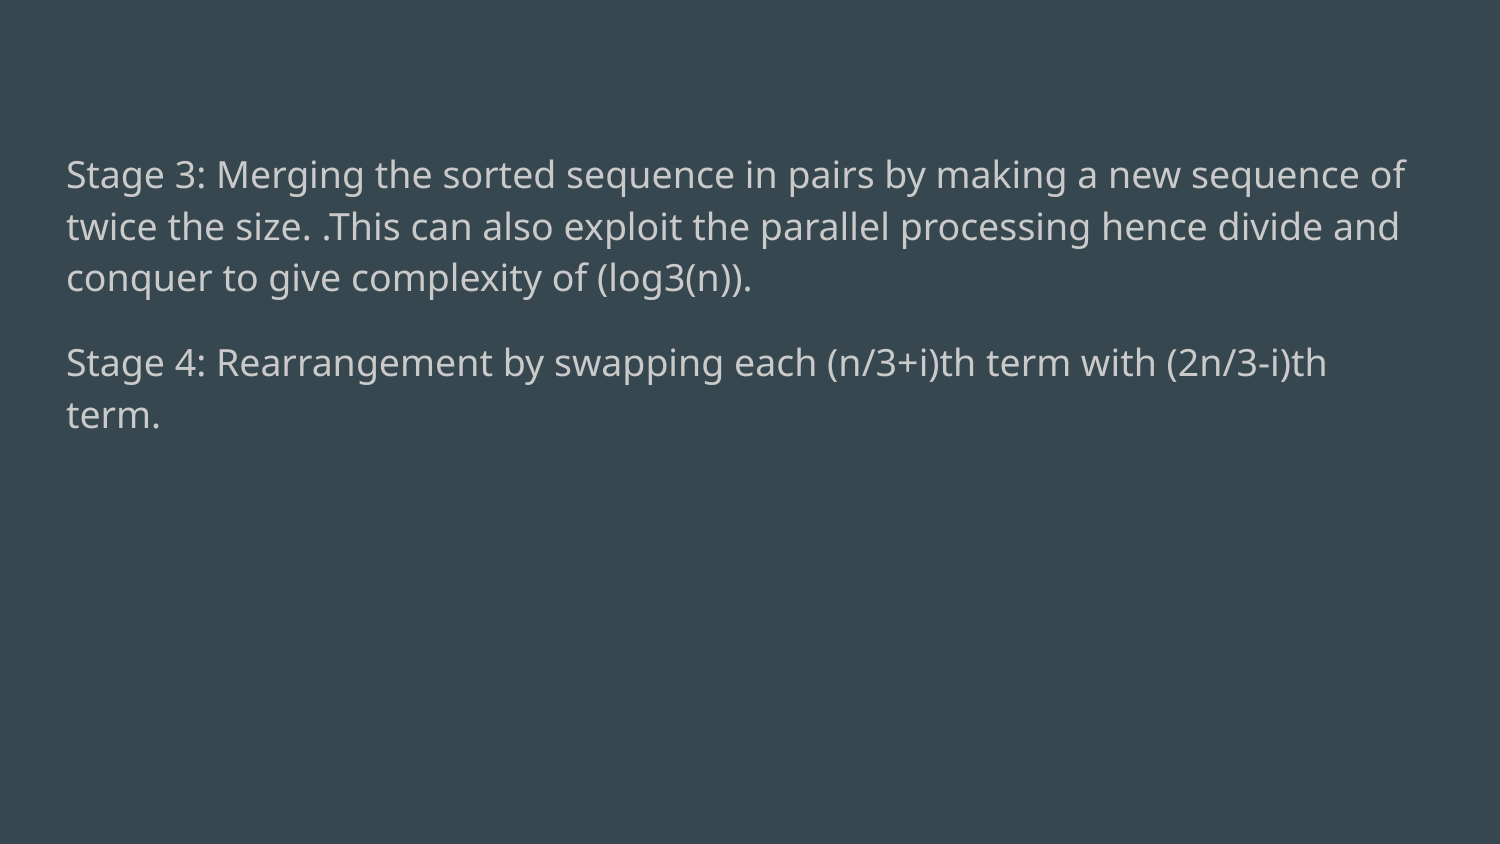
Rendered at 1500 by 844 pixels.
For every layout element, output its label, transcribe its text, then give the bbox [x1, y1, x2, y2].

list Stage 3: Merging the sorted sequence in pairs by making a new sequence of twice the size. .This can also exploit the parallel processing hence divide and conquer to give complexity of (log3(n)). Stage 4: Rearrangement by swapping each (n/3+i)th term with (2n/3-i)th term. [51, 50, 1449, 810]
